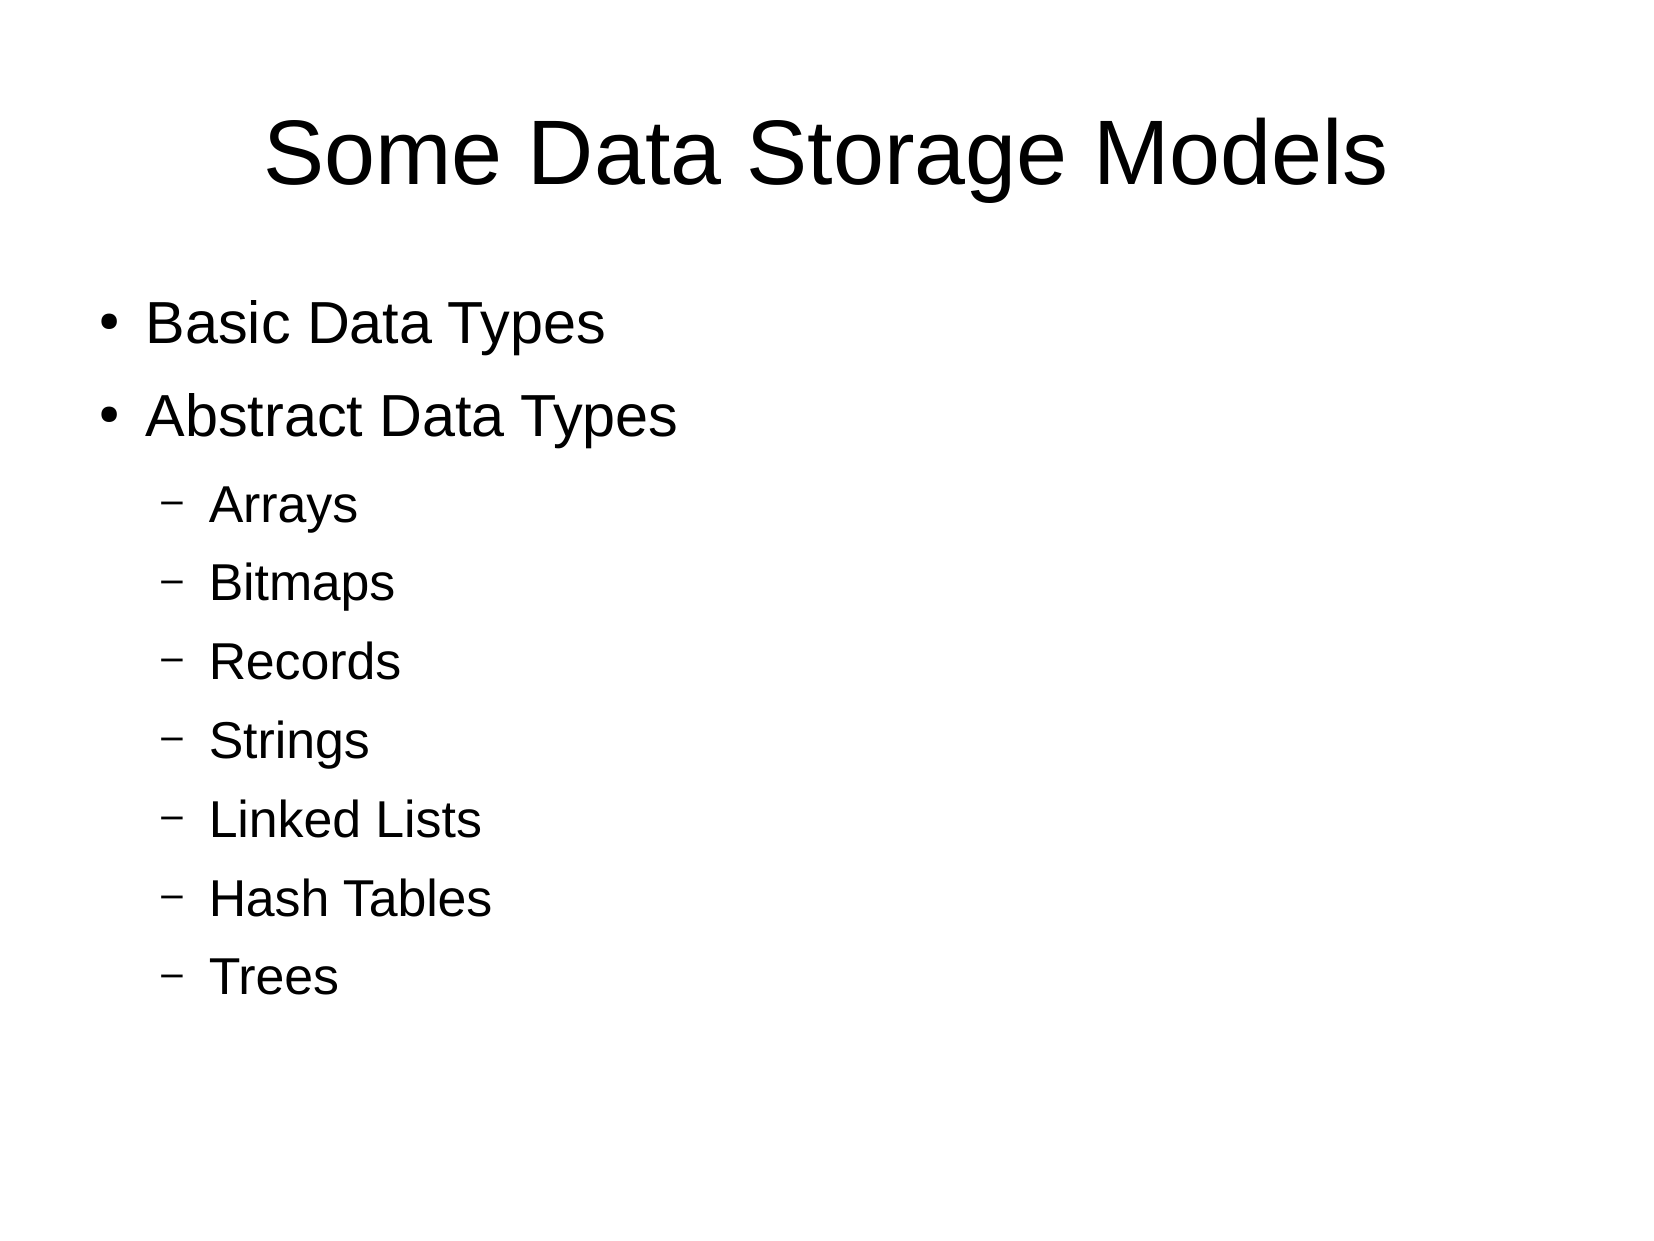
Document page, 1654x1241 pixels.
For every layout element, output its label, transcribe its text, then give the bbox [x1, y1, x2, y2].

title Some Data Storage Models [82, 49, 1571, 257]
list Basic Data Types Abstract Data Types Arrays Bitmaps Records Strings Linked Lists Hash Tables Trees [82, 290, 1571, 1010]
